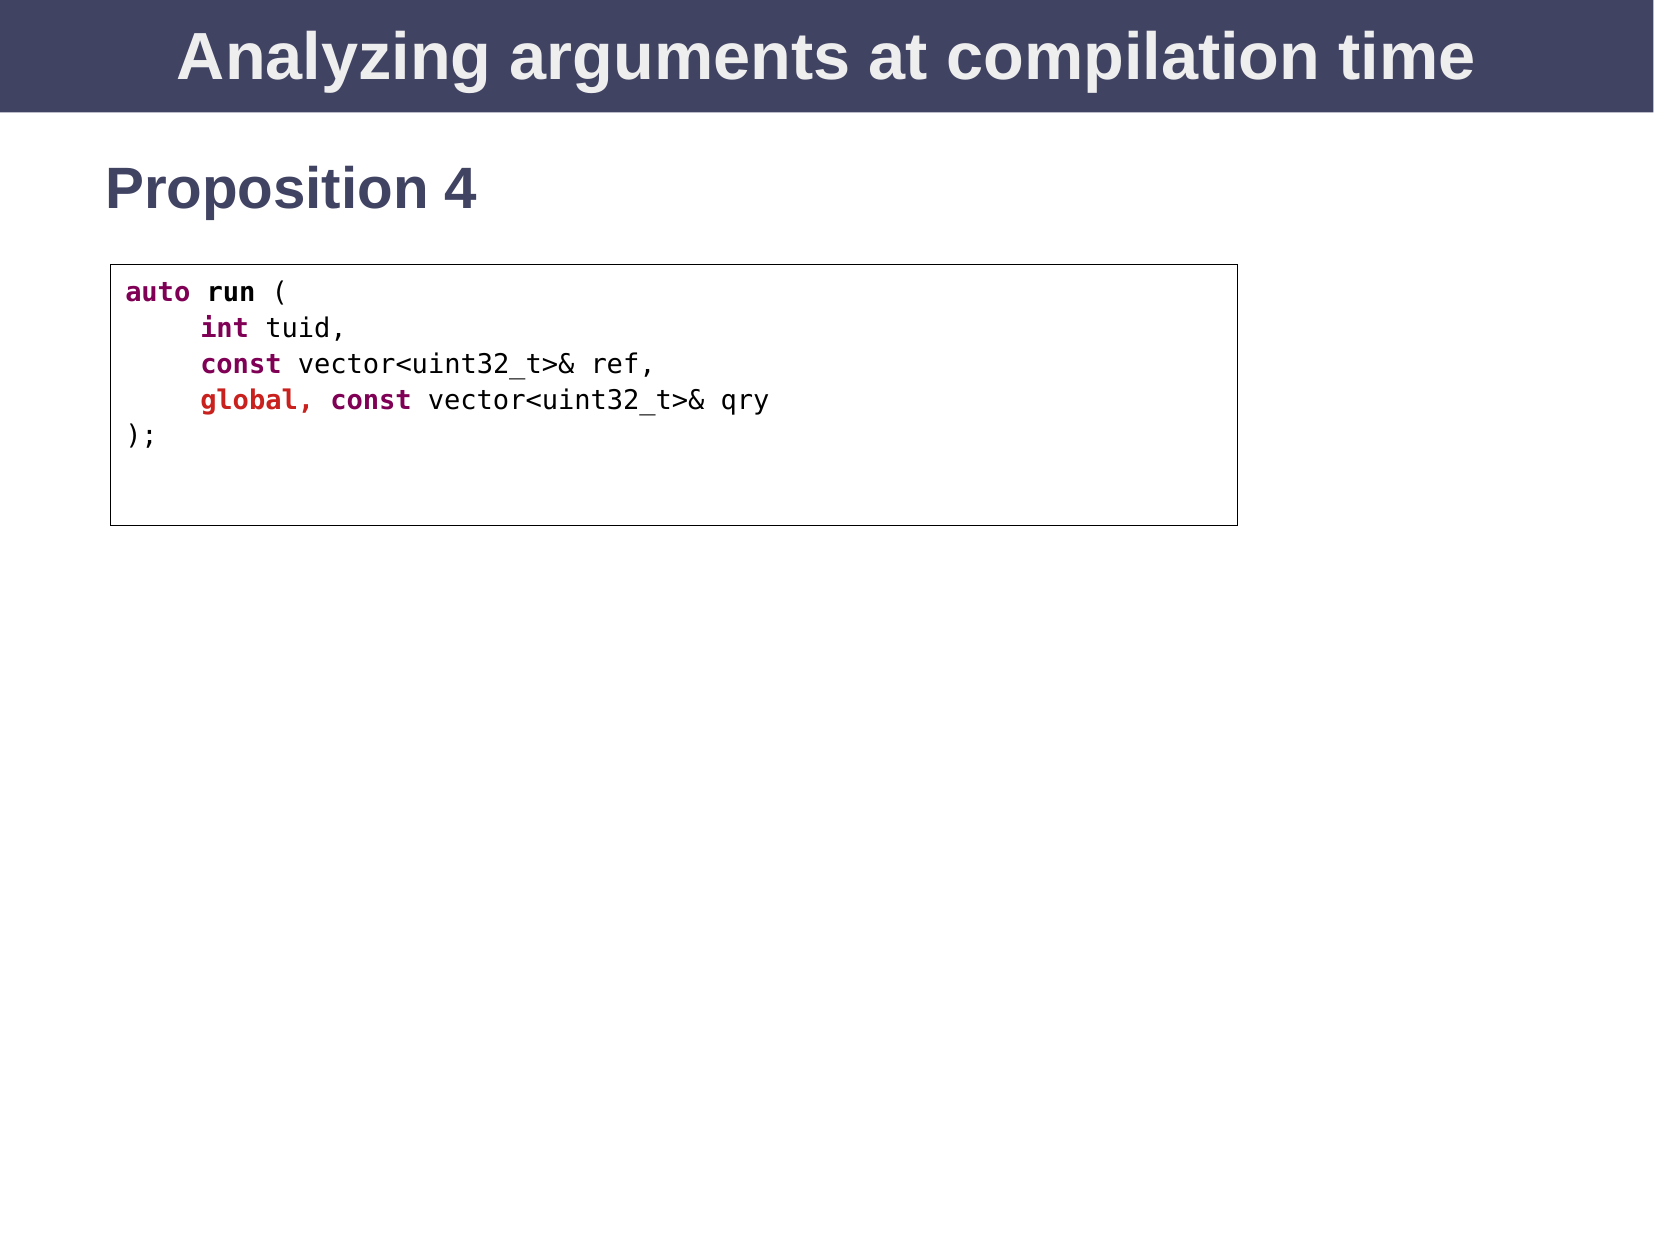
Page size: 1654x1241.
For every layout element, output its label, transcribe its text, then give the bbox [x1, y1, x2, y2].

text_box auto run ( int tuid, const vector<uint32_t>& ref, global, const vector<uint32_t>& qry ); [110, 264, 1238, 526]
text_box Analyzing arguments at compilation time [0, 0, 1654, 113]
text_box Proposition 4 [90, 147, 1576, 239]
